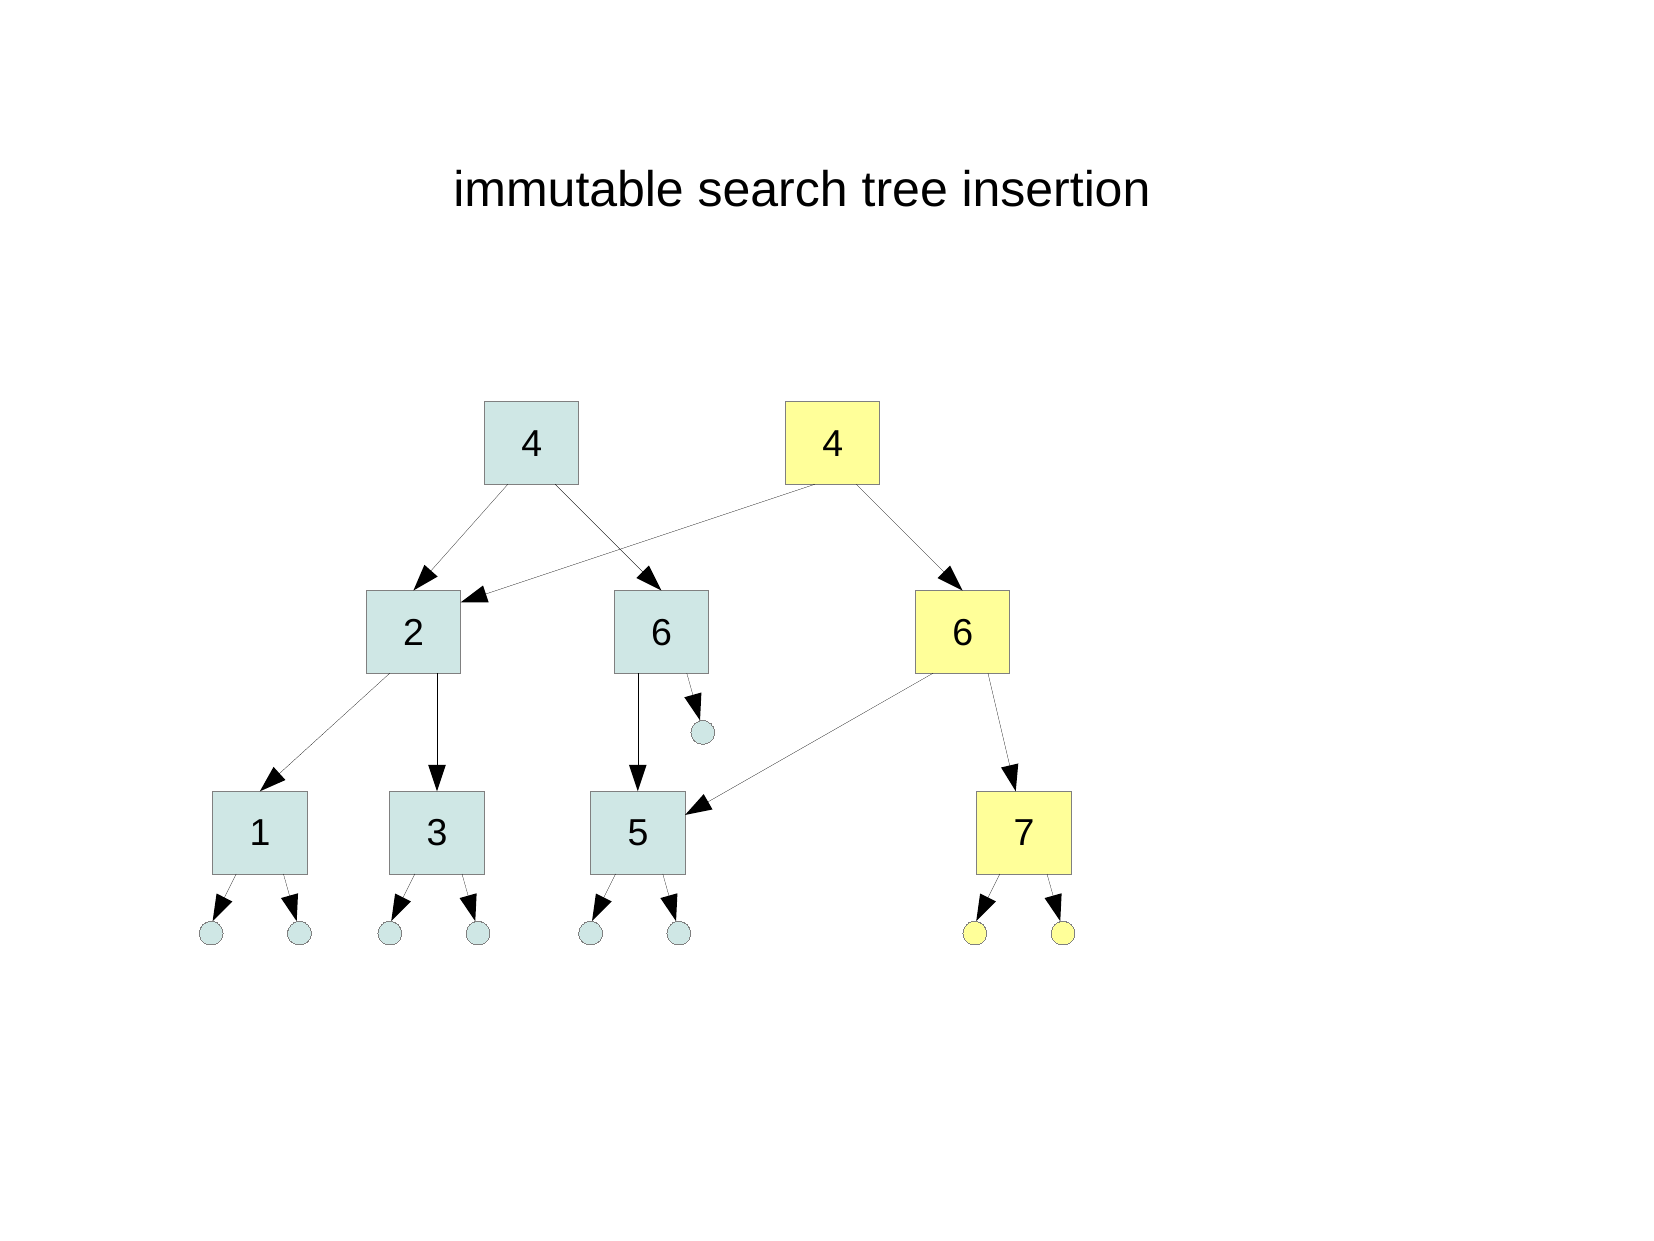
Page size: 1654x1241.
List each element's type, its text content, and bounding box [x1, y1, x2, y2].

text_box 6 [915, 590, 1010, 674]
text_box [666, 921, 691, 945]
text_box 3 [389, 791, 485, 875]
text_box [377, 921, 402, 945]
text_box [466, 921, 490, 945]
text_box 4 [484, 401, 579, 485]
text_box [962, 921, 987, 945]
text_box 7 [976, 791, 1072, 875]
text_box [690, 720, 715, 745]
text_box 6 [614, 590, 709, 674]
text_box [199, 921, 224, 945]
text_box [287, 921, 312, 945]
text_box 5 [590, 791, 686, 875]
text_box 2 [366, 590, 461, 674]
text_box 4 [785, 401, 880, 485]
text_box 1 [212, 791, 308, 875]
text_box [578, 921, 603, 945]
text_box immutable search tree insertion [438, 153, 1167, 225]
text_box [1051, 921, 1075, 945]
